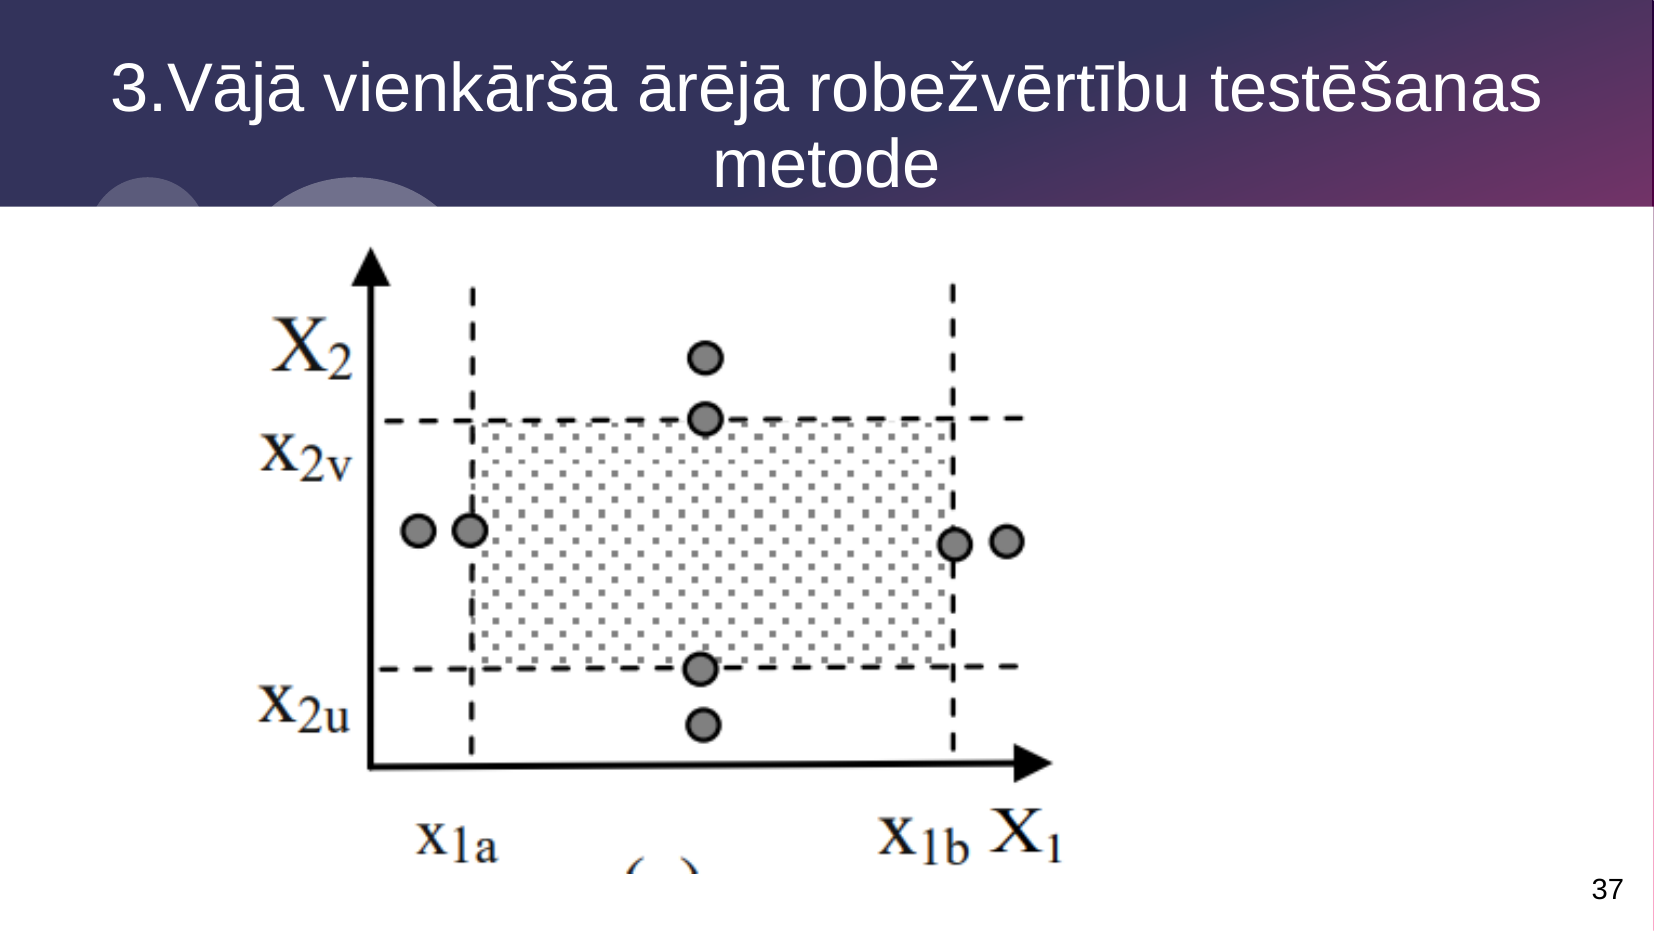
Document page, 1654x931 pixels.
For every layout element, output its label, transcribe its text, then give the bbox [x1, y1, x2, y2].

picture [225, 224, 1088, 874]
title 3.Vājā vienkāršā ārējā robežvērtību testēšanas metode [88, 44, 1565, 207]
